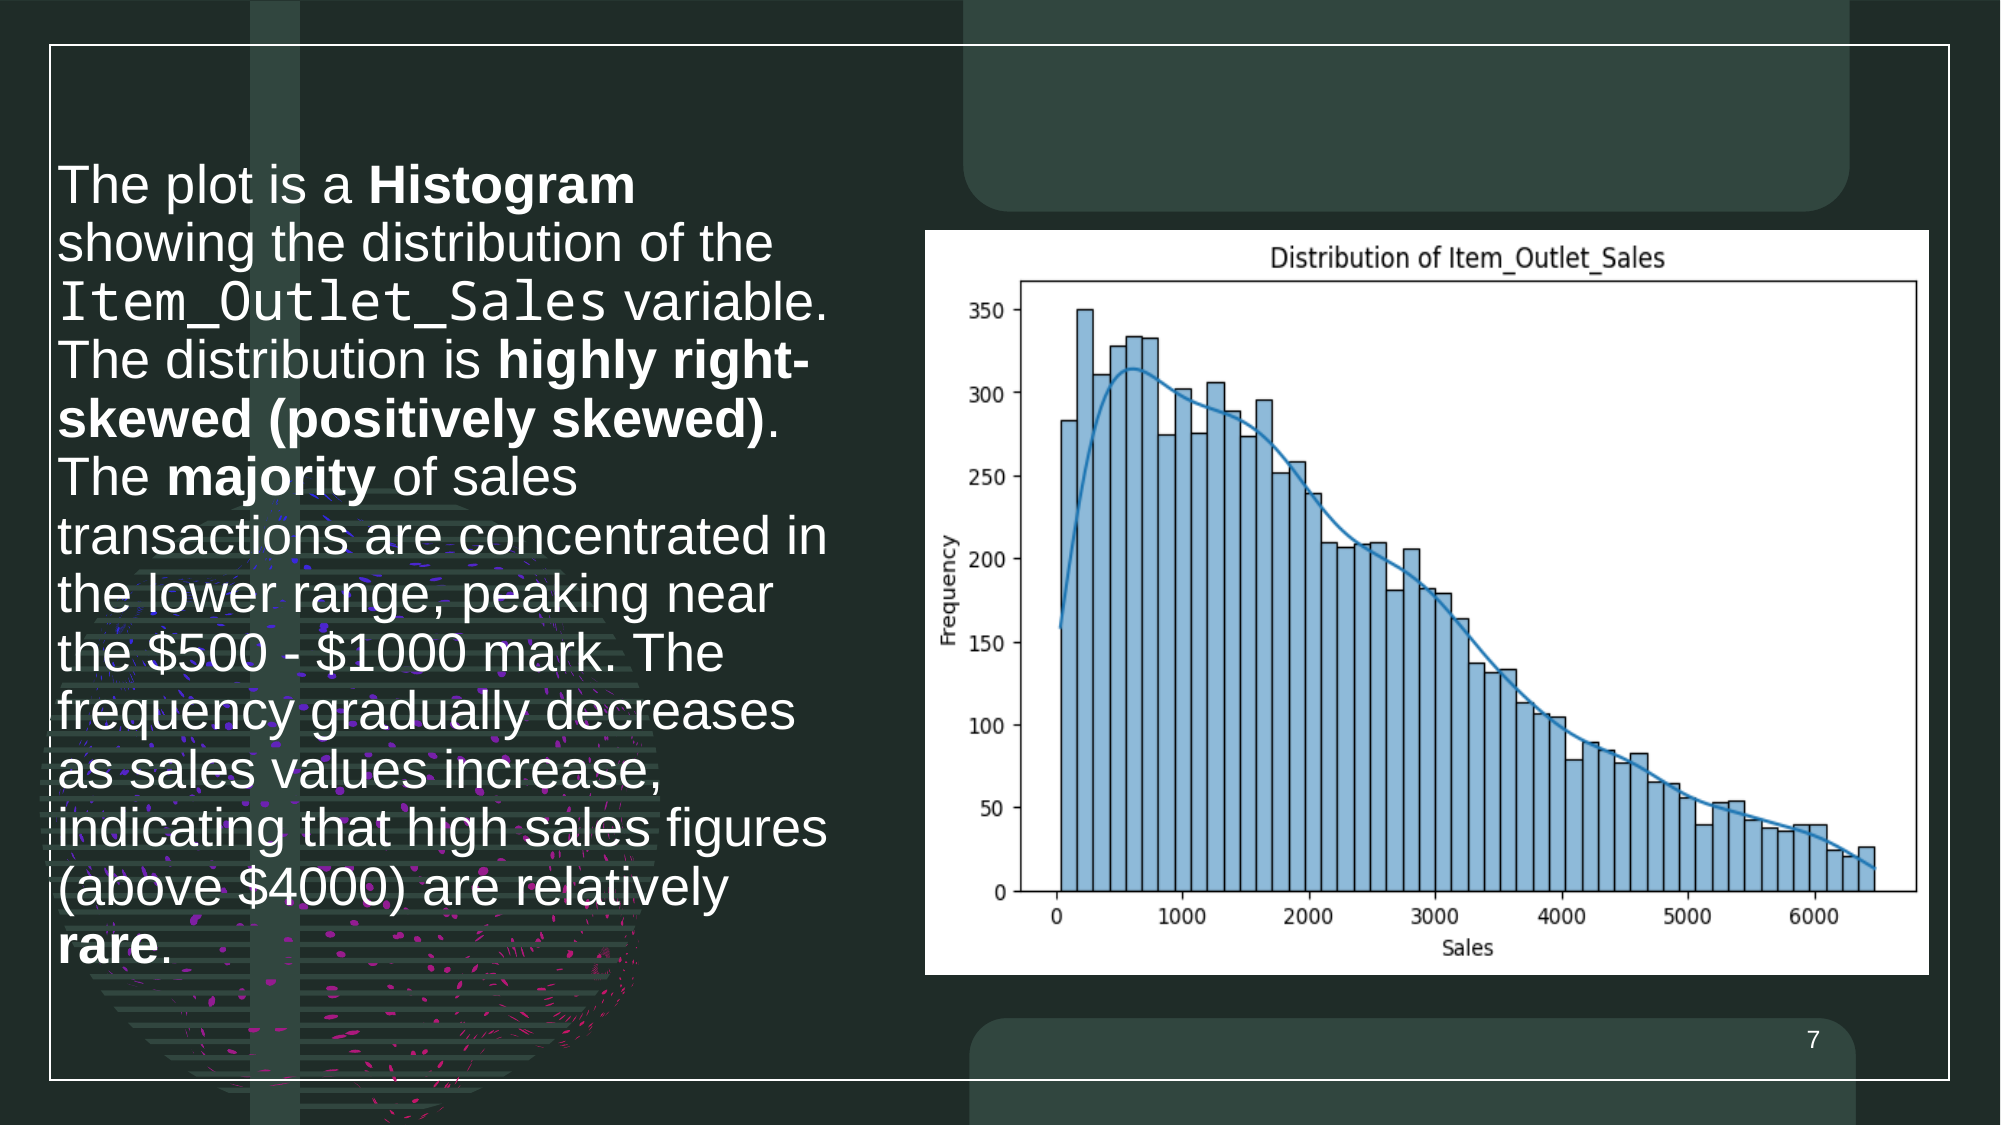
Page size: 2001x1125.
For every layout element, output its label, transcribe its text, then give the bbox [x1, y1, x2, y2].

title The plot is a Histogram showing the distribution of the Item_Outlet_Sales variable. The distribution is highly right-skewed (positively skewed). The majority of sales transactions are concentrated in the lower range, peaking near the $500 - $1000 mark. The frequency gradually decreases as sales values increase, indicating that high sales figures (above $4000) are relatively rare. [42, 66, 854, 1066]
picture [925, 231, 1929, 975]
slide_number 7 [1791, 1008, 1931, 1068]
